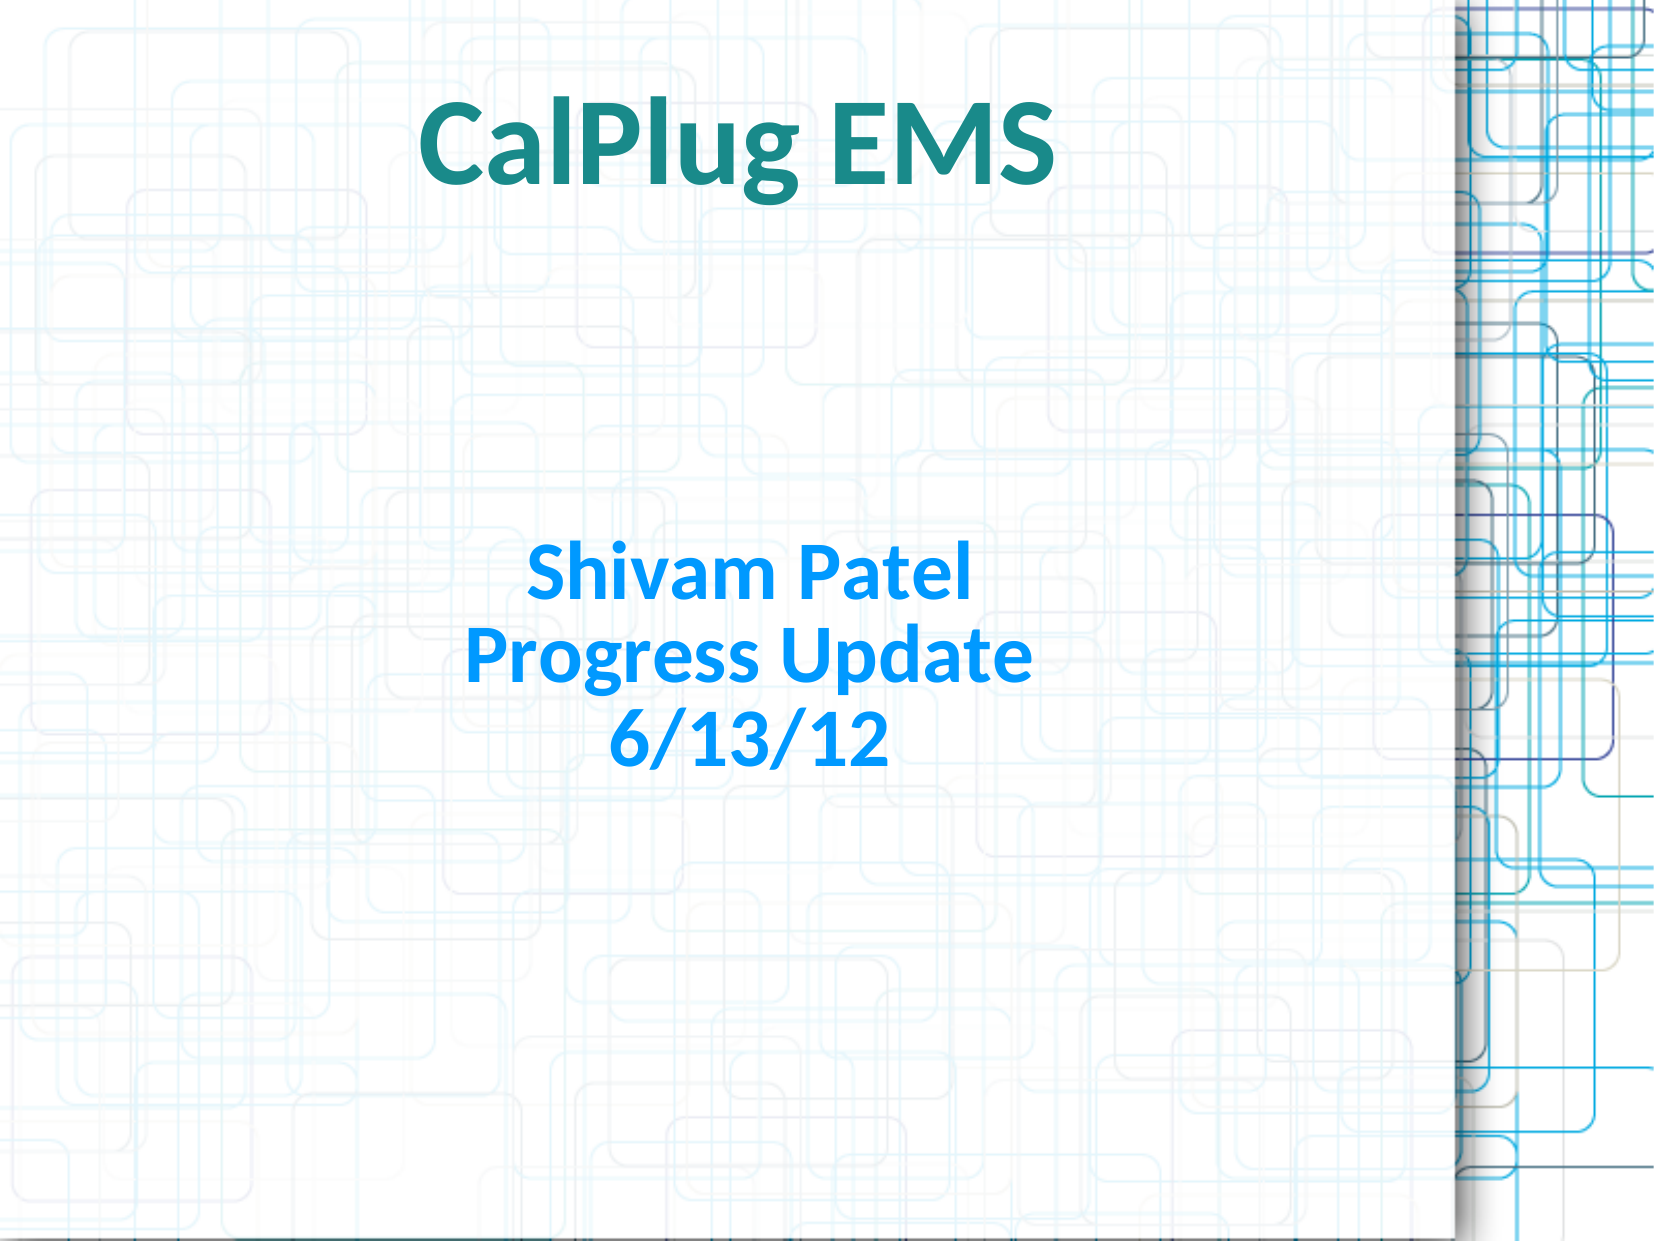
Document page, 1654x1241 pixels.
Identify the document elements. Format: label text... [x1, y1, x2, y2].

subtitle Shivam Patel Progress Update 6/13/12 [82, 290, 1418, 1109]
picture [0, 0, 1654, 1241]
title CalPlug EMS [59, 49, 1418, 257]
